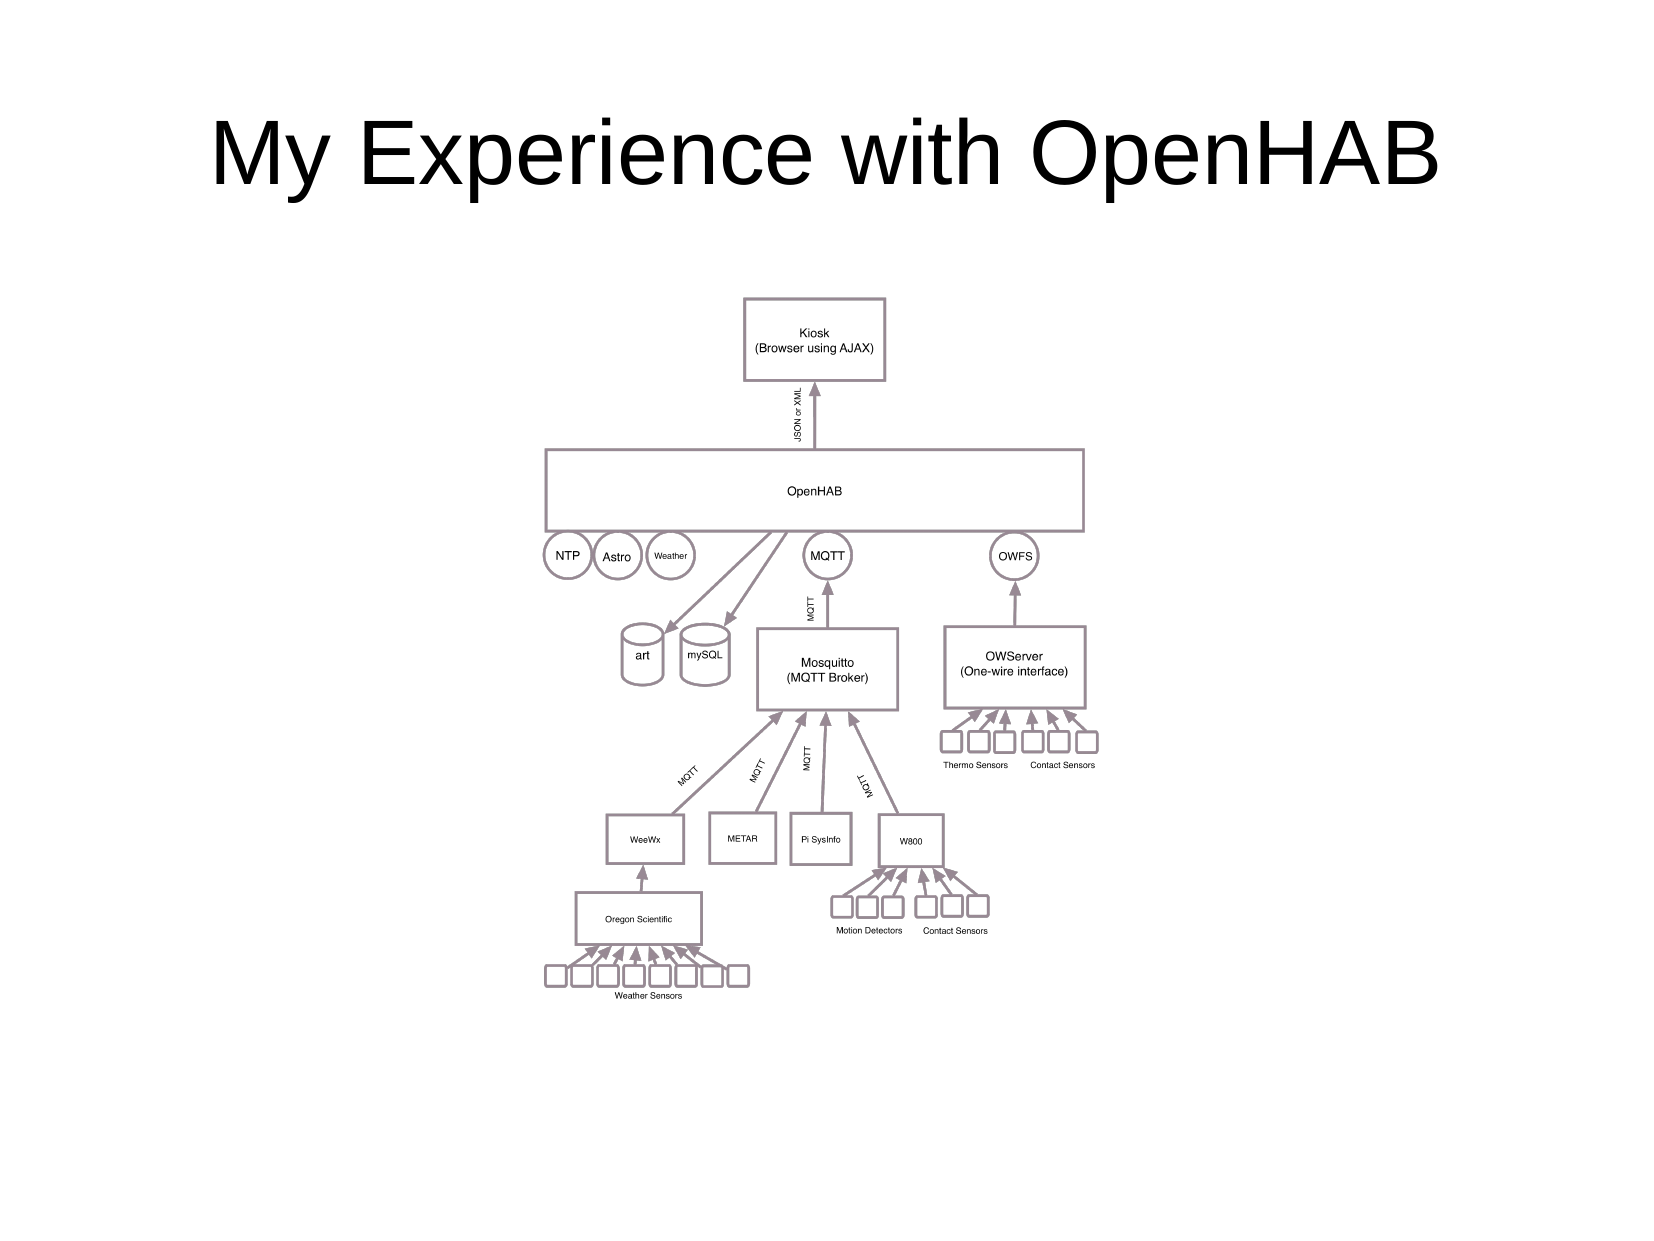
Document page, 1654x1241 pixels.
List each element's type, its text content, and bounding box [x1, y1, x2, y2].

picture [526, 290, 1127, 1010]
title My Experience with OpenHAB [82, 49, 1571, 257]
